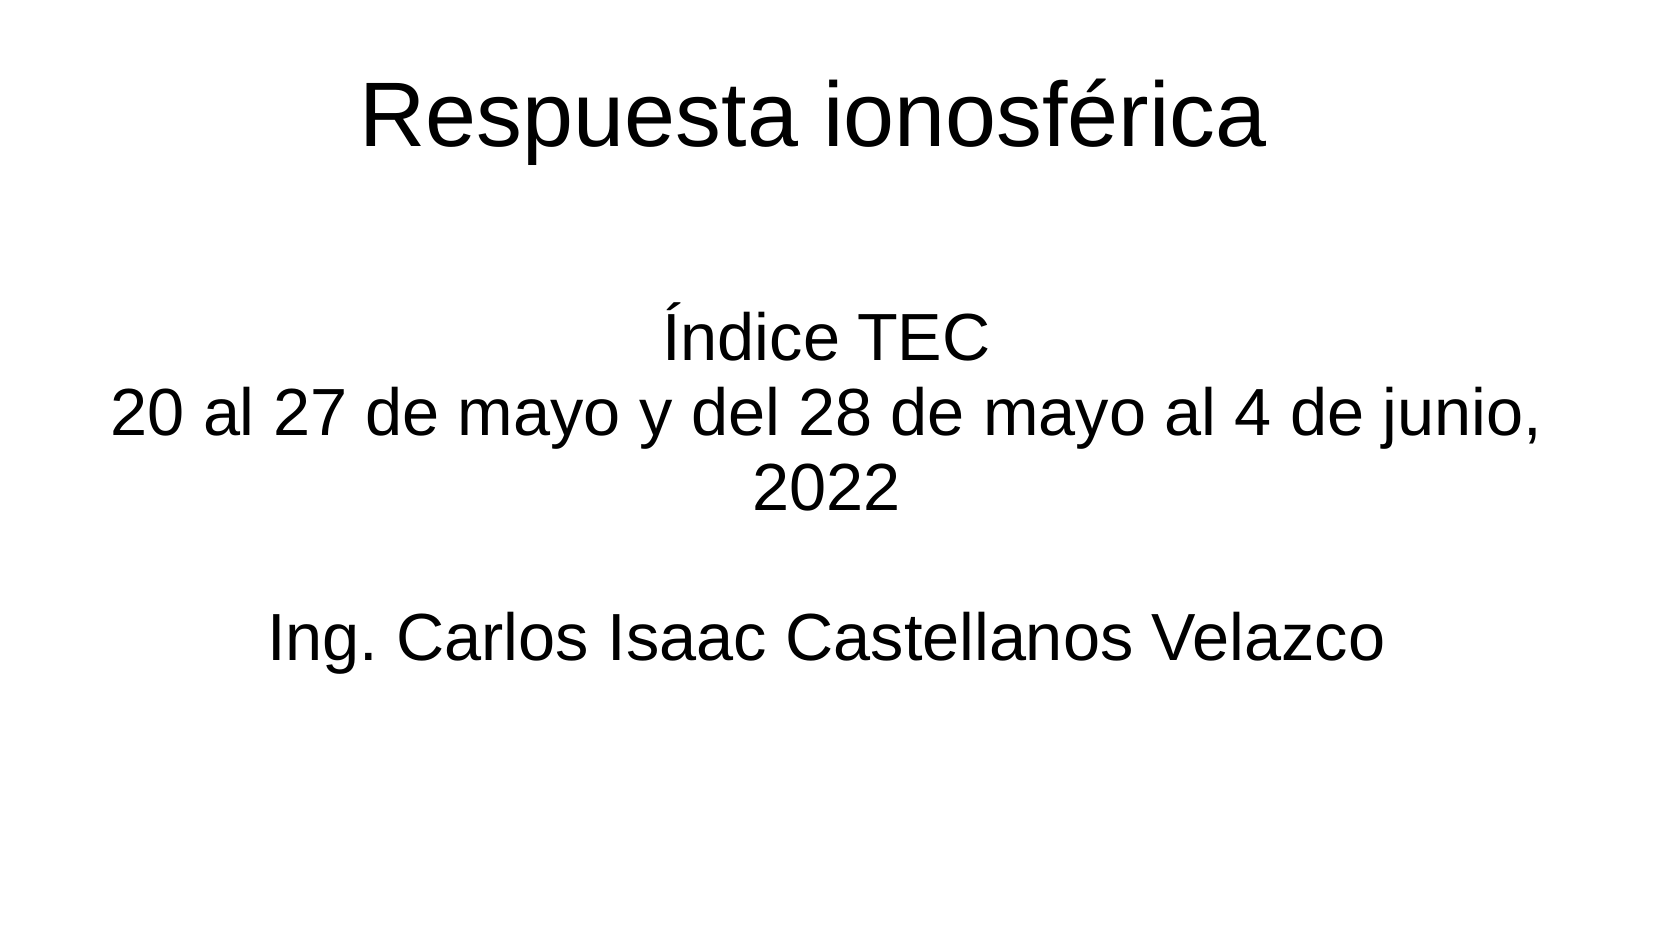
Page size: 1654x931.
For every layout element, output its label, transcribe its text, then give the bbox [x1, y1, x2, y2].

subtitle Índice TEC 20 al 27 de mayo y del 28 de mayo al 4 de junio, 2022 Ing. Carlos Isaac Castellanos Velazco [82, 217, 1571, 758]
title Respuesta ionosférica [82, 37, 1571, 193]
